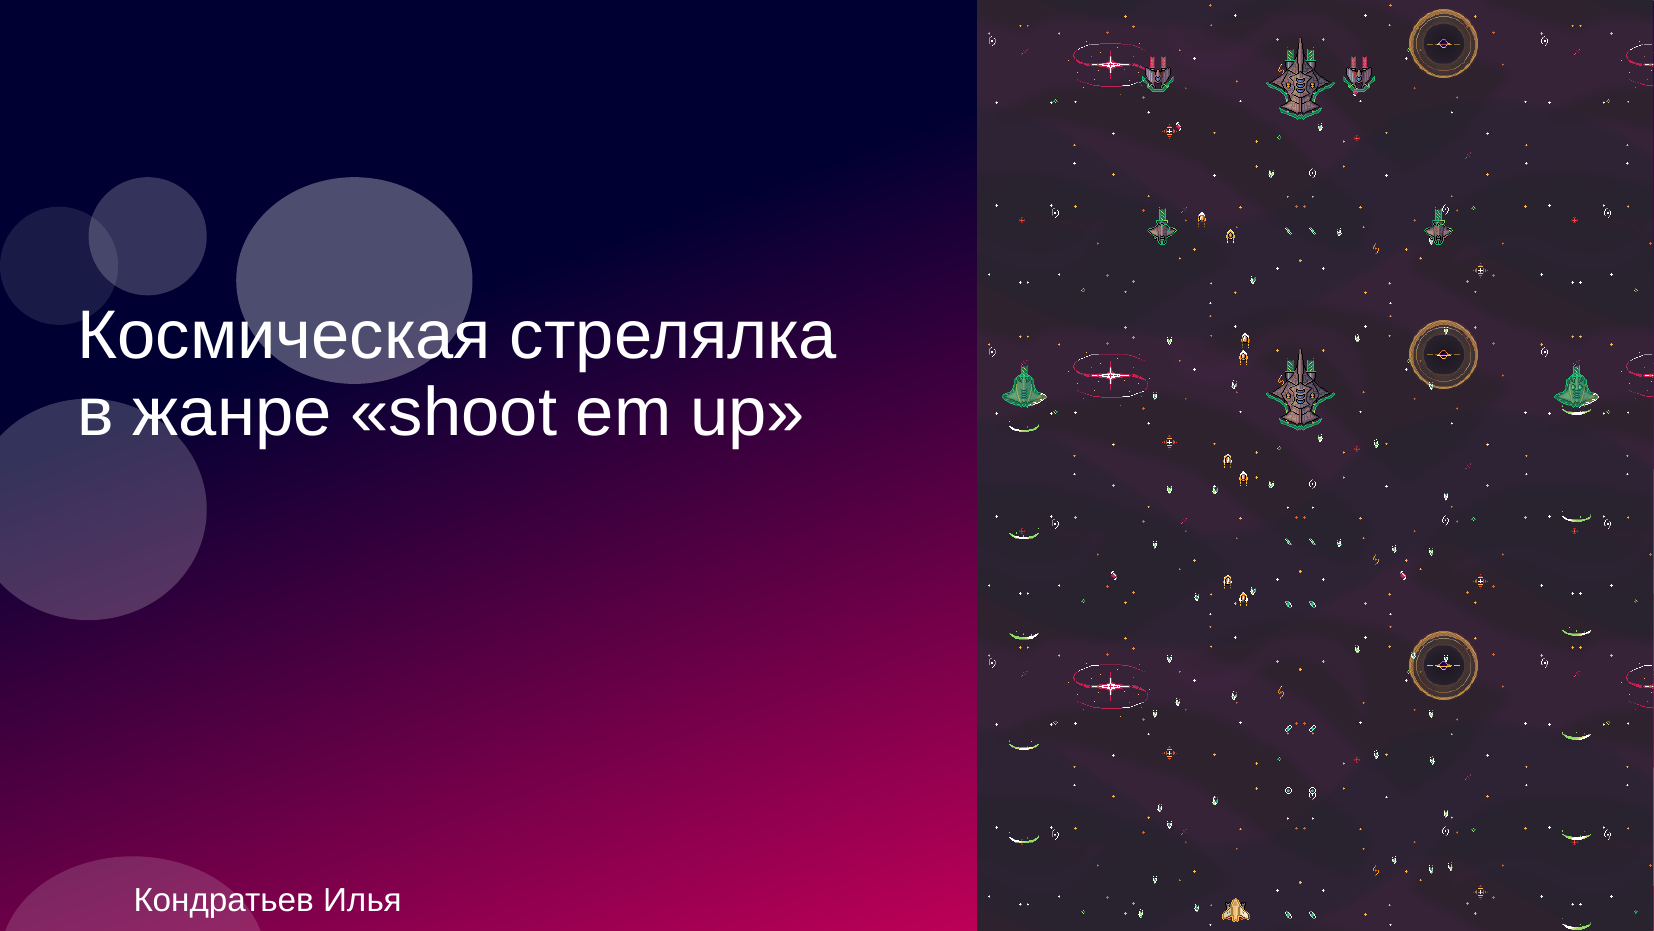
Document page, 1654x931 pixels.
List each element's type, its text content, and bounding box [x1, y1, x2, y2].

title Космическая стрелялка в жанре «shoot em up» [77, 295, 870, 451]
picture [977, 0, 1654, 931]
subtitle Кондратьев Илья [10, 880, 526, 919]
